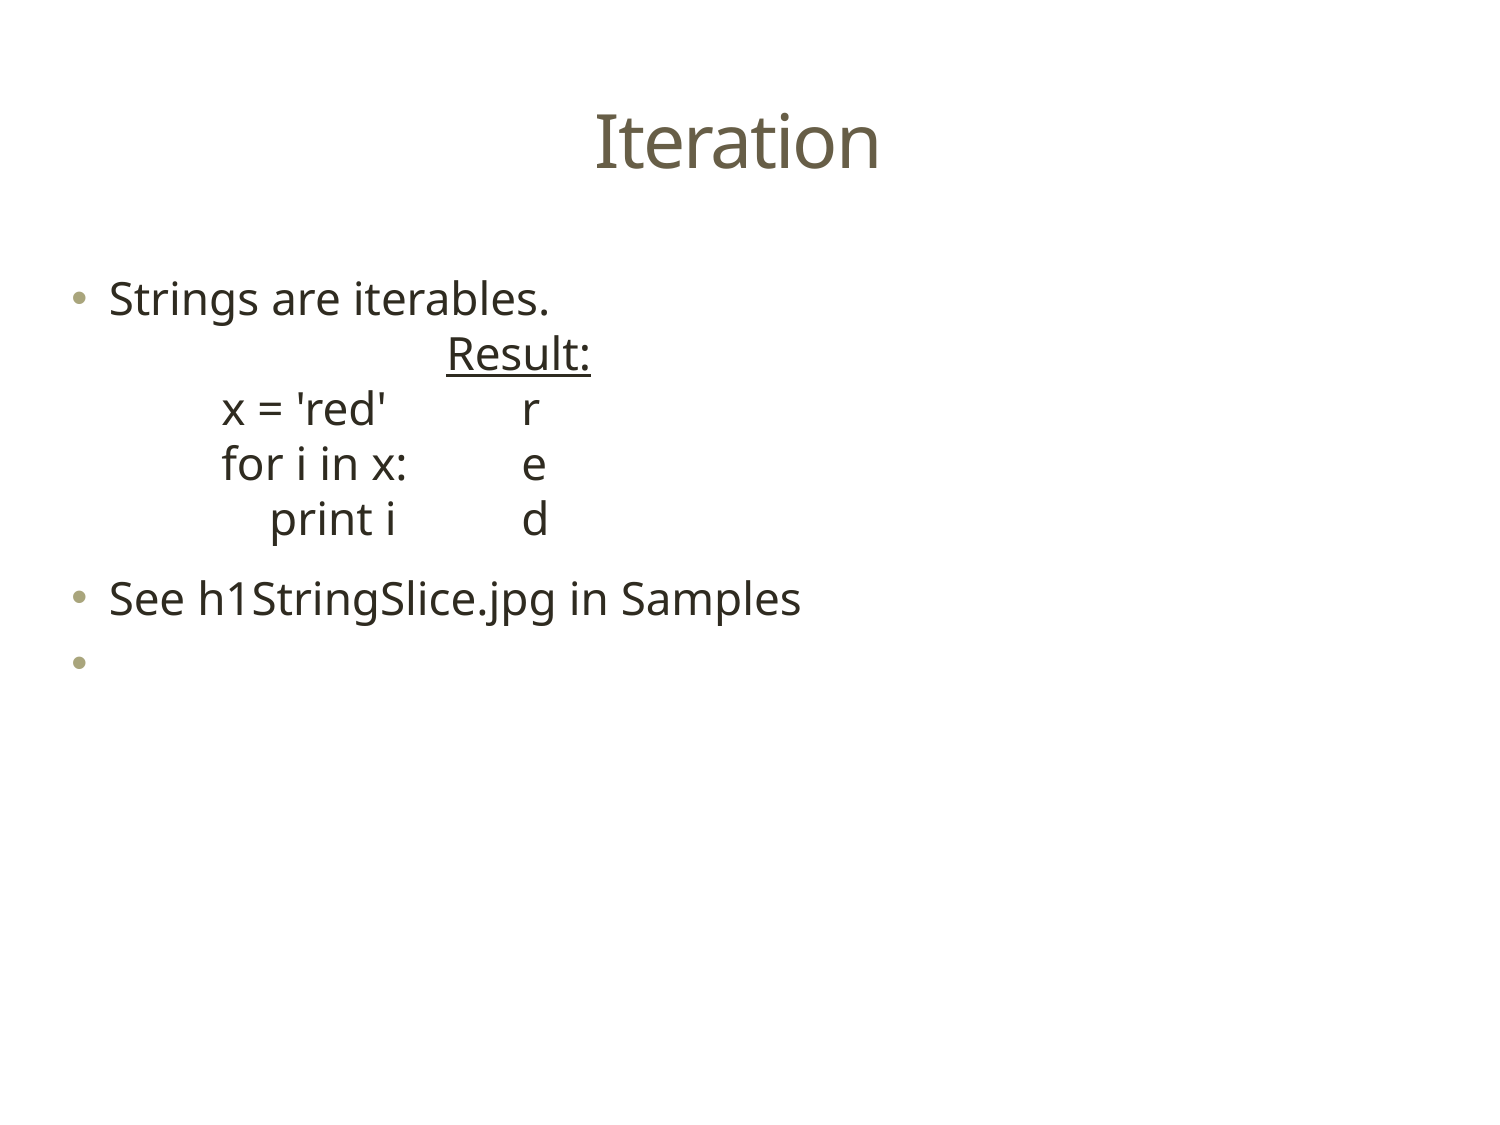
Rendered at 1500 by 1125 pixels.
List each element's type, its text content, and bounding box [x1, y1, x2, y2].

list Strings are iterables. Result: x = 'red' r for i in x: e print i d See h1StringSlice.jpg in Samples [18, 262, 1460, 1098]
title Iteration [18, 45, 1460, 233]
